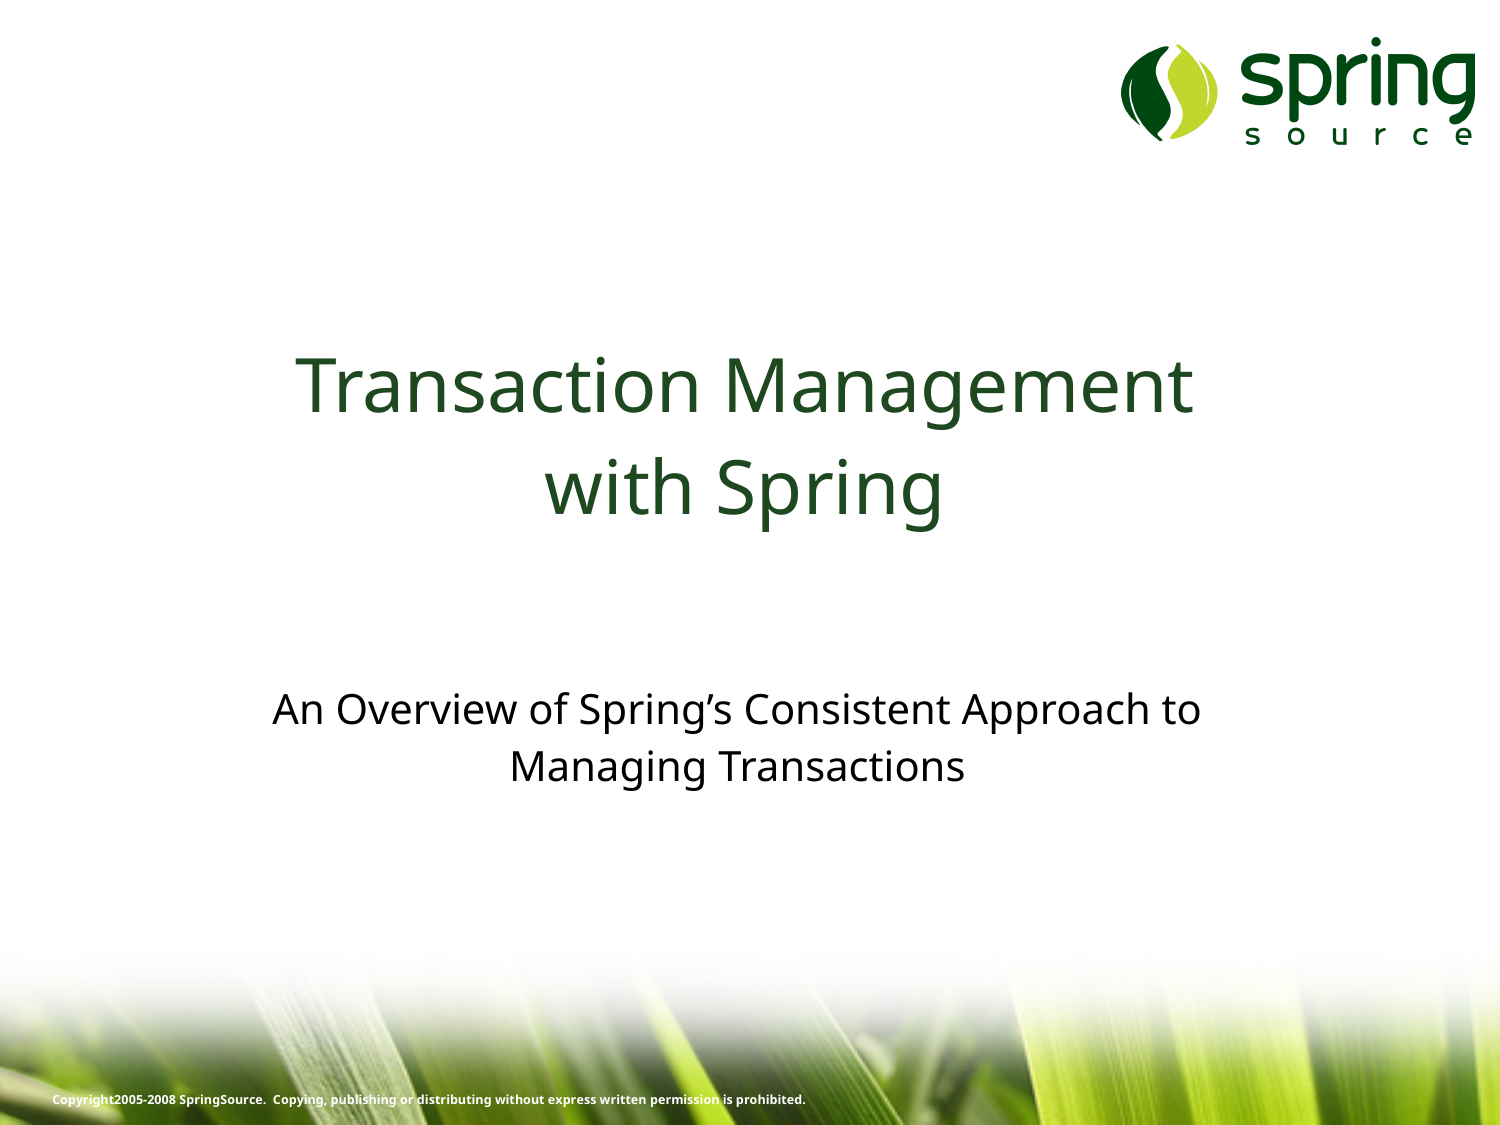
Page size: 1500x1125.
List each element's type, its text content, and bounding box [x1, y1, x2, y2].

picture [1121, 37, 1475, 145]
title Transaction Management with Spring [107, 335, 1383, 534]
picture [0, 944, 1500, 1125]
subtitle An Overview of Spring’s Consistent Approach to Managing Transactions [212, 537, 1263, 826]
